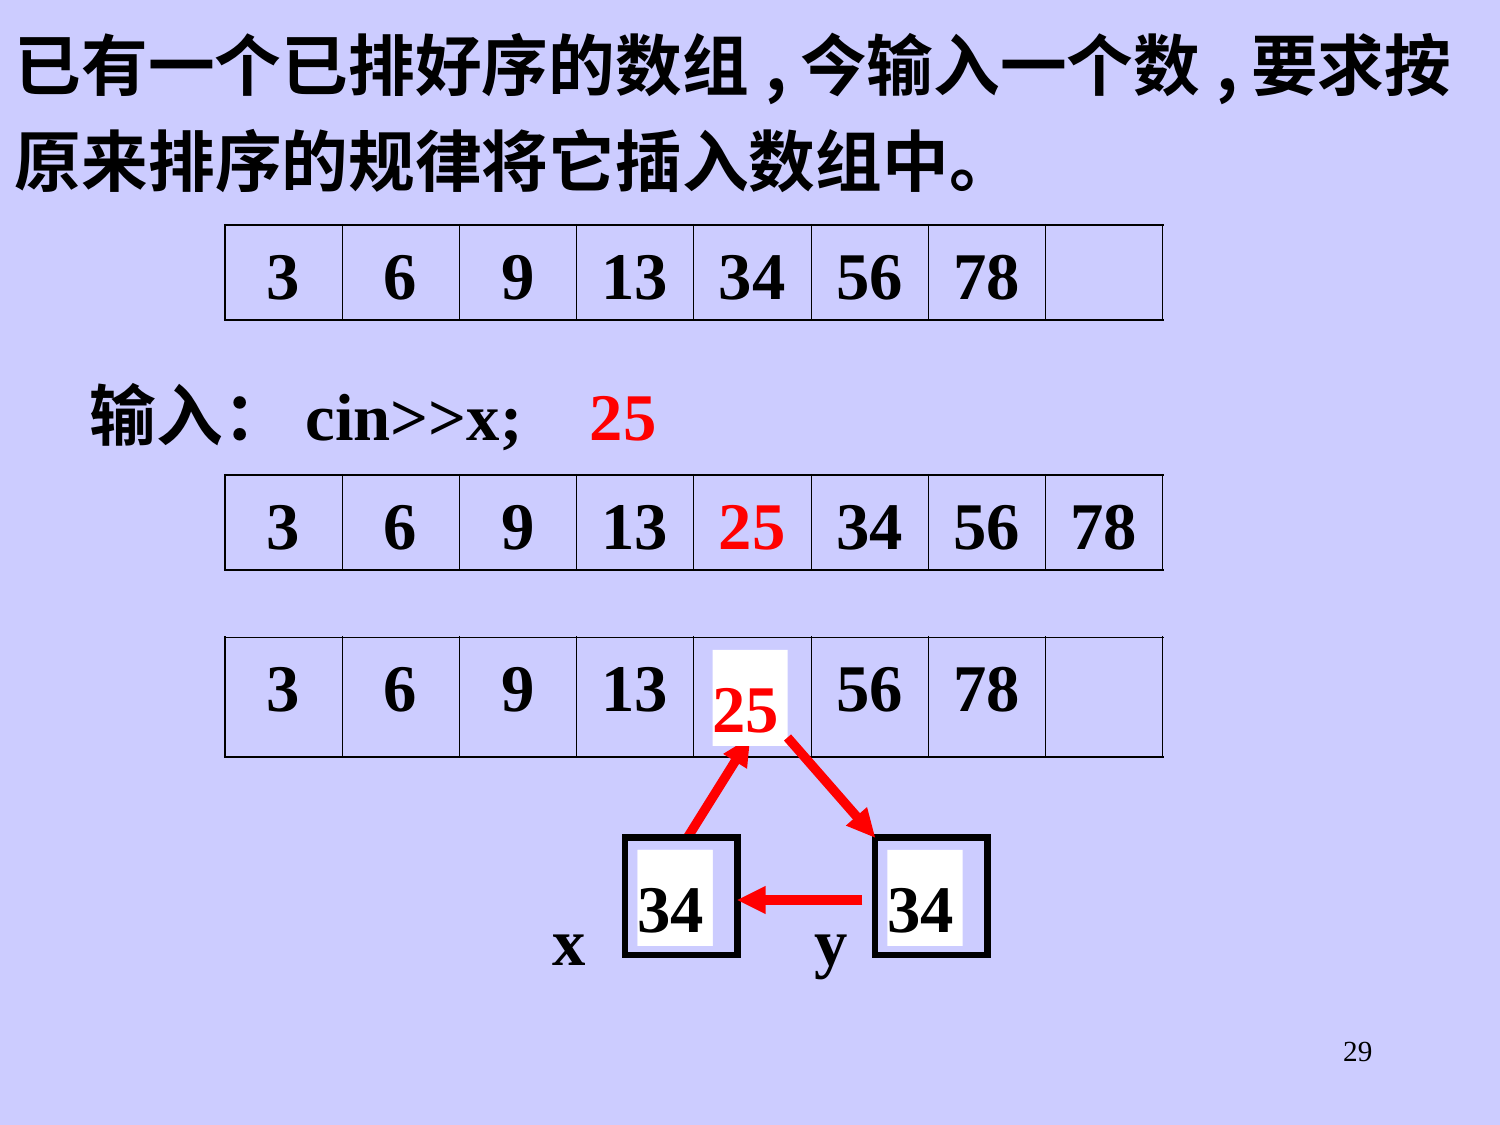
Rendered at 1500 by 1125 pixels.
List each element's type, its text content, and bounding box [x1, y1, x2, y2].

text_box 输入：cin>>x; 25 [74, 349, 863, 462]
text_box 已有一个已排好序的数组,今输入一个数,要求按原来排序的规律将它插入数组中。 [0, 0, 1500, 208]
table_header 13 [577, 638, 693, 756]
table_header [1046, 638, 1162, 756]
table_header 3 [226, 476, 342, 569]
table_header 34 [694, 226, 811, 319]
table_header 56 [812, 226, 928, 319]
table_header 6 [343, 226, 459, 319]
table_header 56 [812, 638, 928, 756]
table_header 9 [460, 476, 576, 569]
table_header 78 [929, 638, 1045, 756]
table_header 3 [226, 226, 342, 319]
table_header 78 [929, 226, 1045, 319]
text_box 34 [637, 849, 713, 946]
table_header 13 [577, 226, 693, 319]
table_header 6 [343, 638, 459, 756]
text_box 34 [887, 849, 963, 946]
table_header 34 [694, 638, 811, 756]
text_box <编号> [1074, 1025, 1388, 1101]
text_box 25 [712, 649, 788, 746]
text_box y [799, 874, 888, 987]
table_header 34 [812, 476, 928, 569]
table_header 25 [694, 476, 811, 569]
table_header [1046, 226, 1162, 319]
table_header 56 [929, 476, 1045, 569]
text_box x [537, 874, 625, 987]
table_header 9 [460, 638, 576, 756]
table_header 9 [460, 226, 576, 319]
table_header 13 [577, 476, 693, 569]
table_header 6 [343, 476, 459, 569]
table_header 3 [226, 638, 342, 756]
table_header 34 [749, 746, 796, 756]
table_header 78 [1046, 476, 1162, 569]
